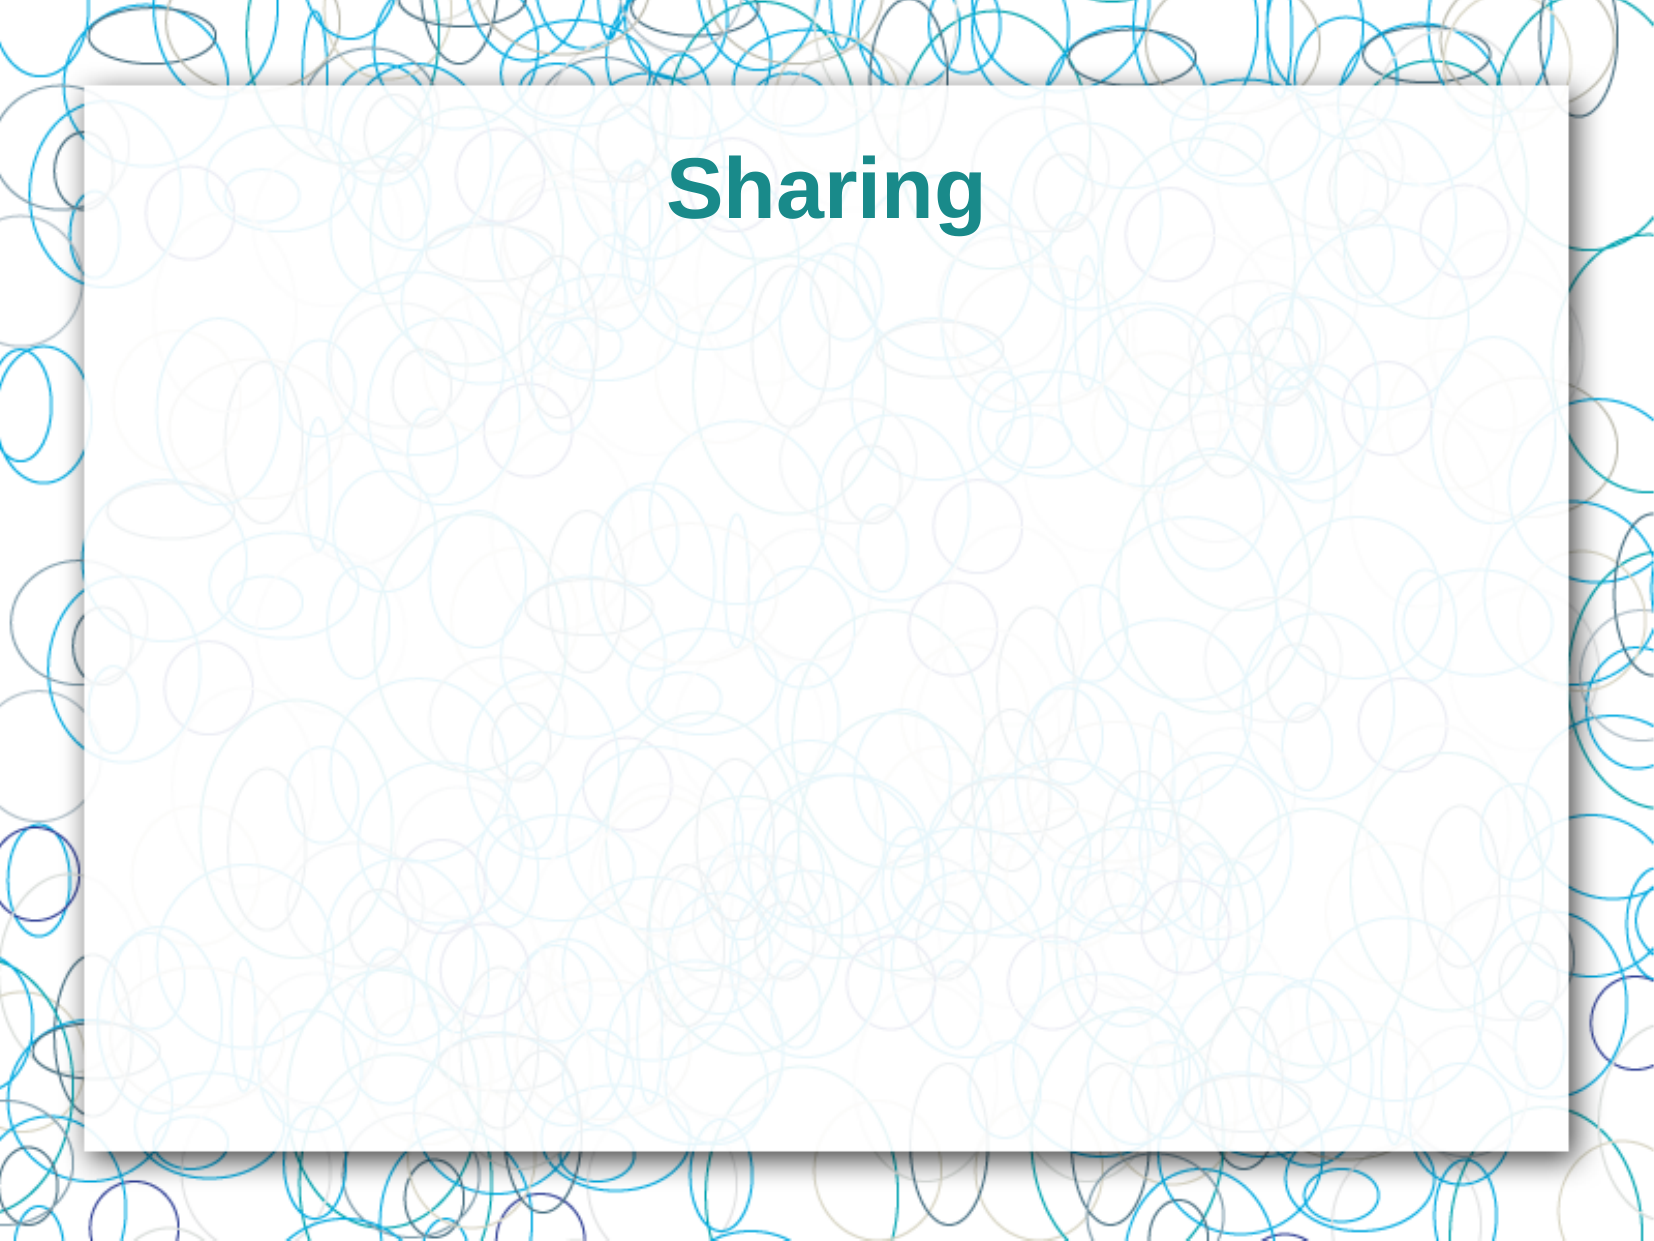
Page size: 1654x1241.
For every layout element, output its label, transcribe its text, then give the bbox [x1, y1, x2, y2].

picture [0, 0, 1654, 1241]
title Sharing [82, 84, 1571, 292]
